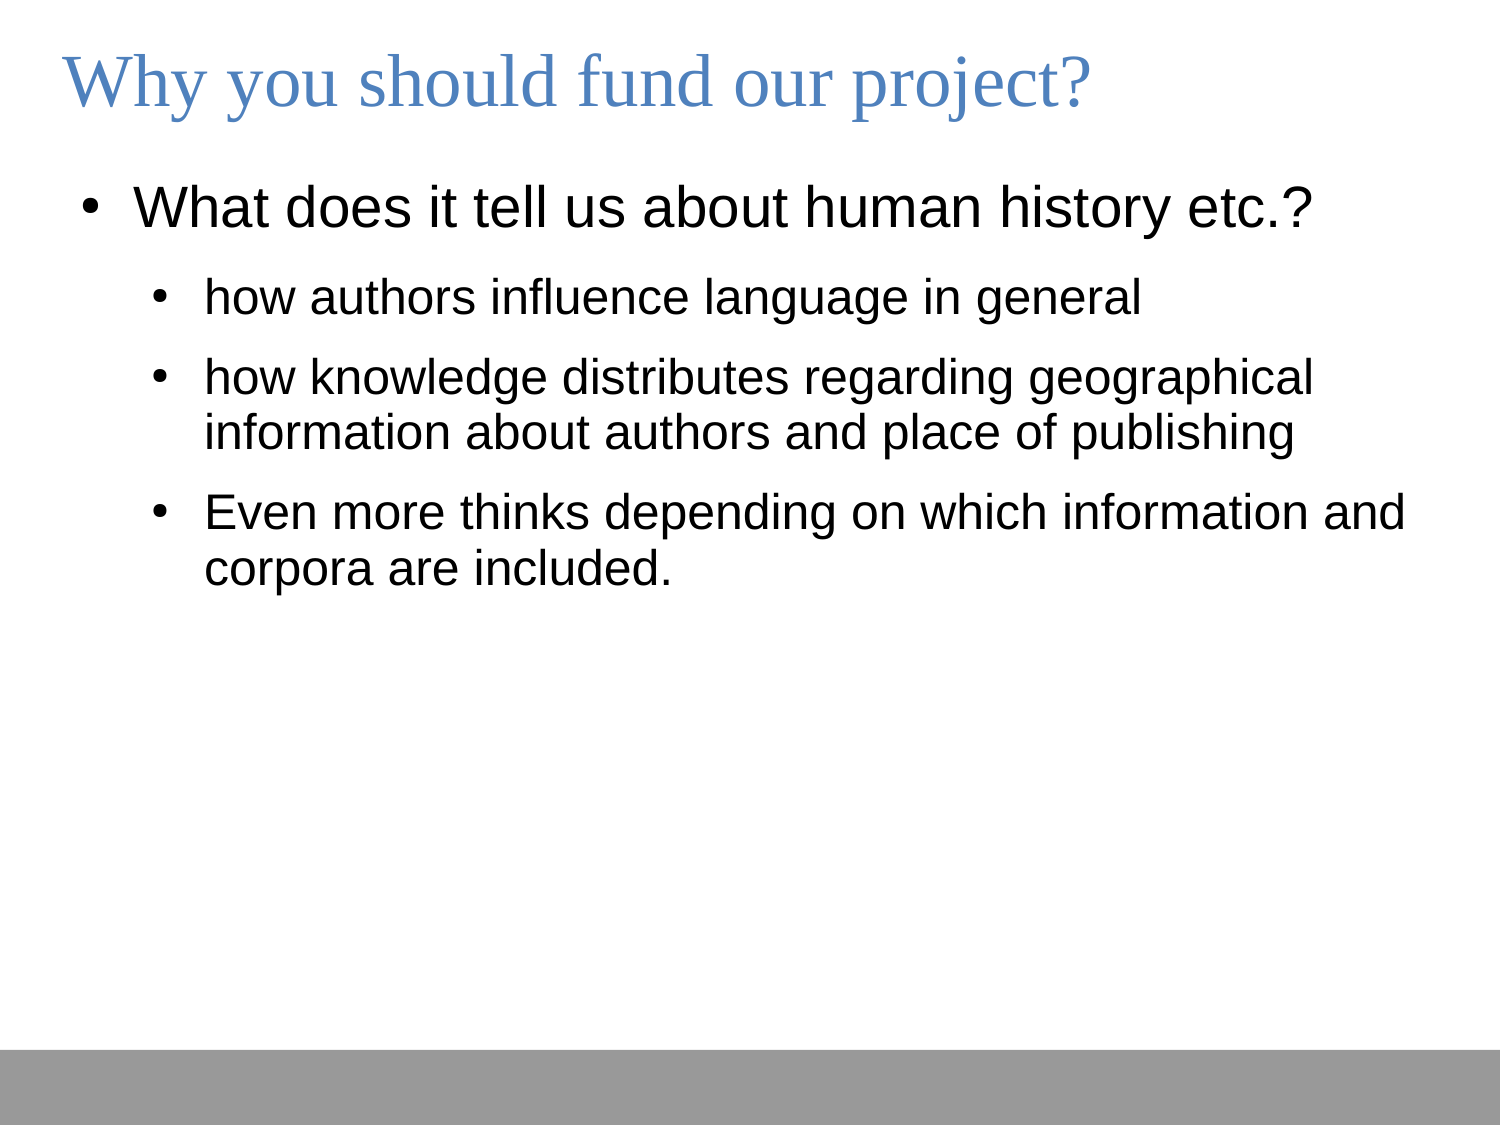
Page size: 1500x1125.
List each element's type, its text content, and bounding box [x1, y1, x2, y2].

list What does it tell us about human history etc.? how authors influence language in general how knowledge distributes regarding geographical information about authors and place of publishing Even more thinks depending on which information and corpora are included. [62, 174, 1450, 1025]
title Why you should fund our project? [62, 12, 1450, 150]
